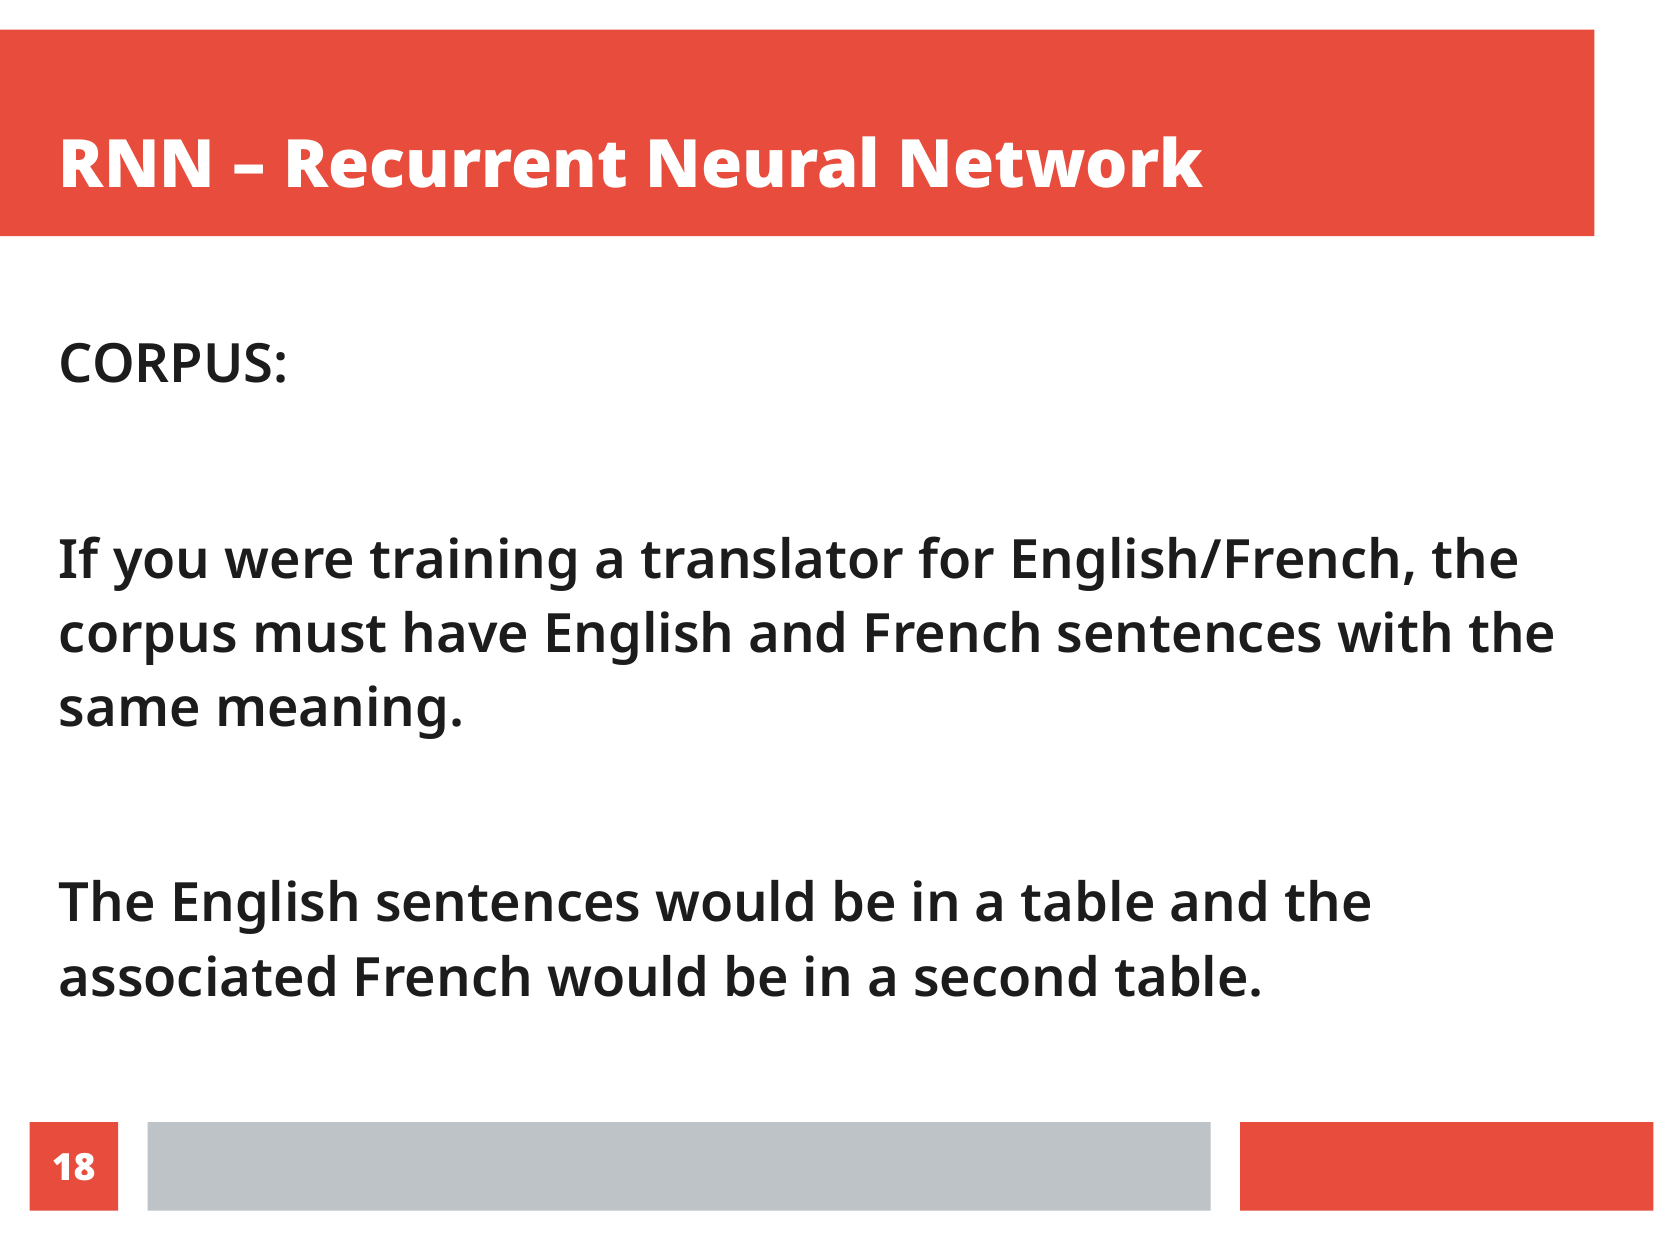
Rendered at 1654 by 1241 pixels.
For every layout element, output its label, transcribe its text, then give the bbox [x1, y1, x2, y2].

list CORPUS: If you were training a translator for English/French, the corpus must have English and French sentences with the same meaning. The English sentences would be in a table and the associated French would be in a second table. [59, 324, 1565, 1093]
title RNN – Recurrent Neural Network [59, 59, 1595, 207]
